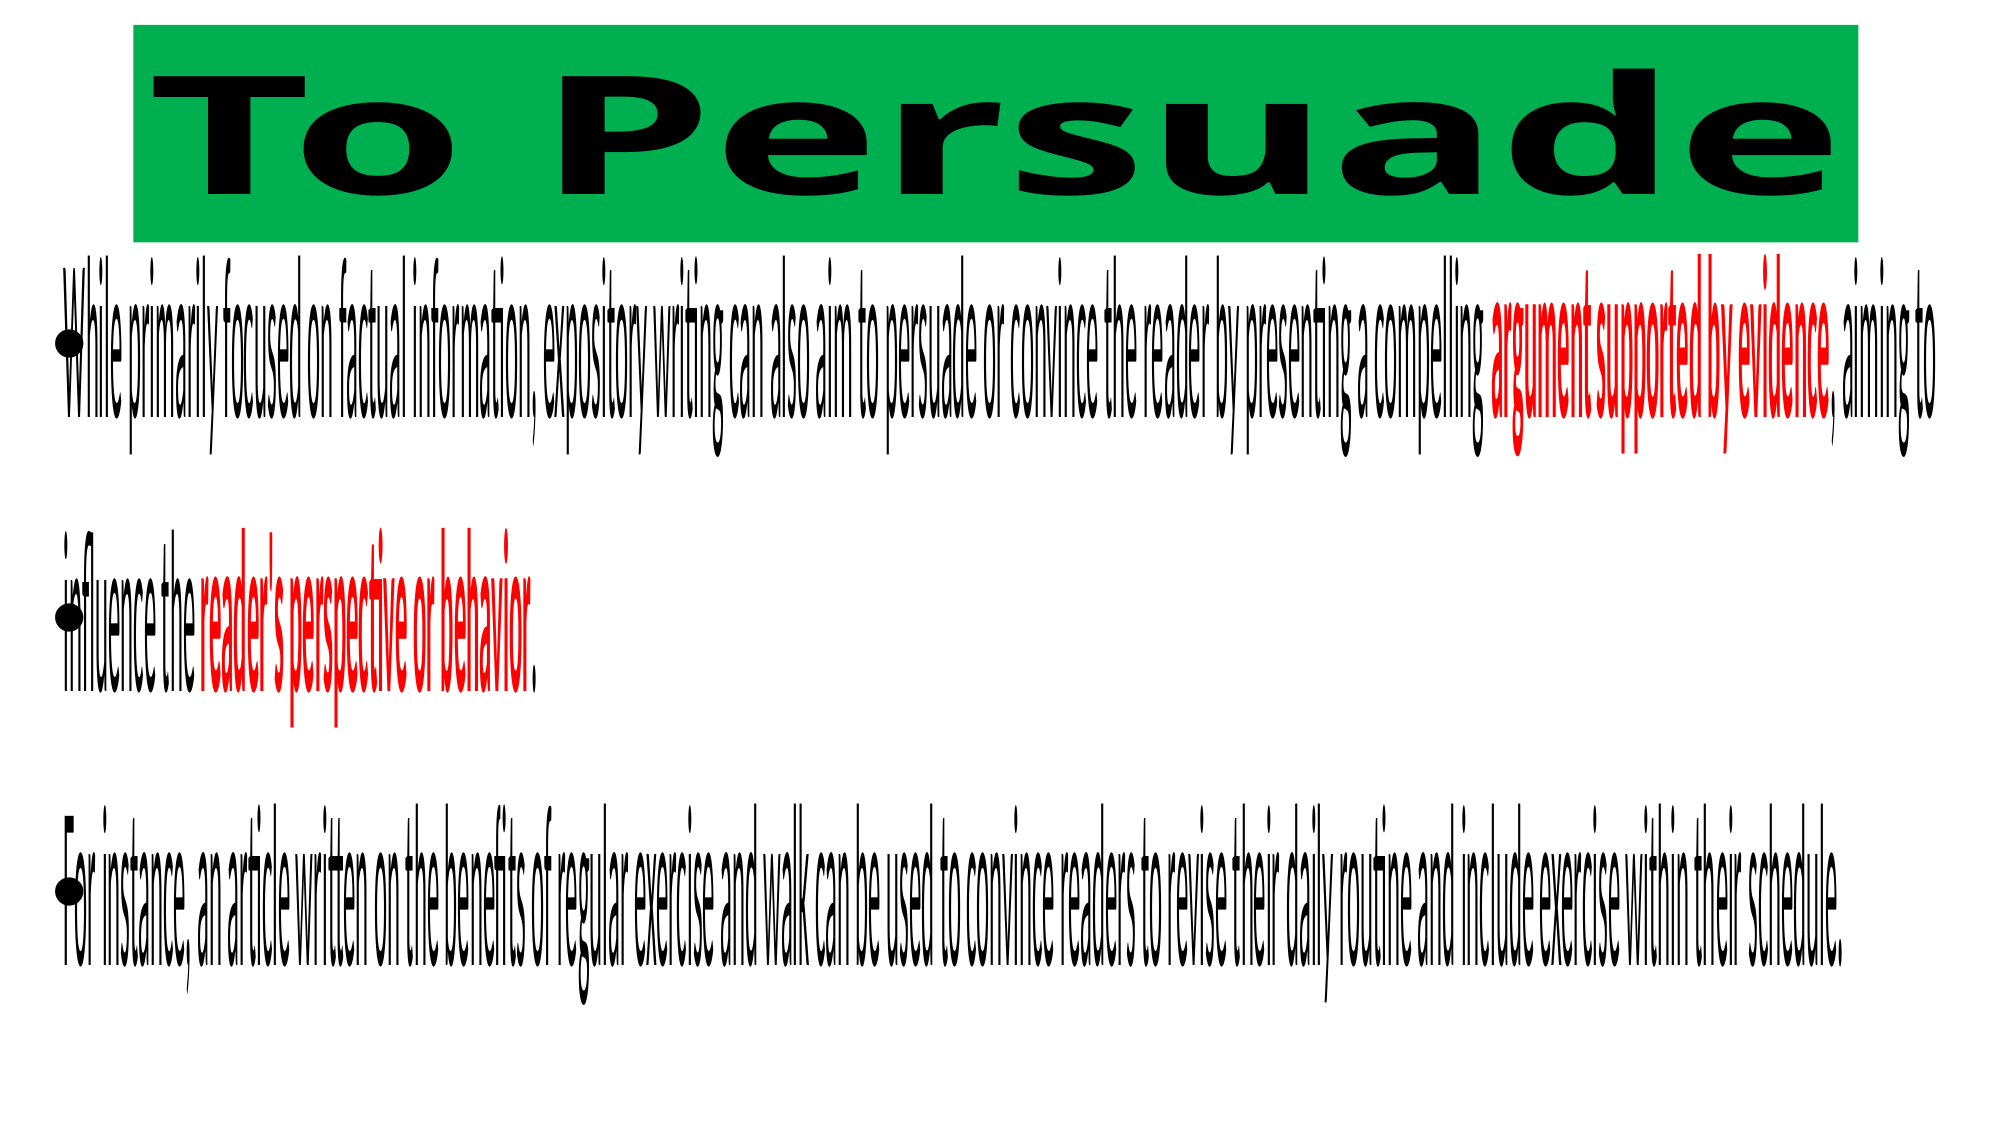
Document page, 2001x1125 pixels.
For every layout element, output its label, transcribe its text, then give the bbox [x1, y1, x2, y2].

title To Persuade [133, 24, 1859, 242]
list While primarily focused on factual information, expository writing can also aim to persuade or convince the reader by presenting a compelling argument supported by evidence, aiming to influence the reader's perspective or behavior. For instance, an article written on the benefits of regular exercise and walk can be used to convince readers to revise their daily routine and include exercise within their schedule. [36, 242, 1955, 1014]
